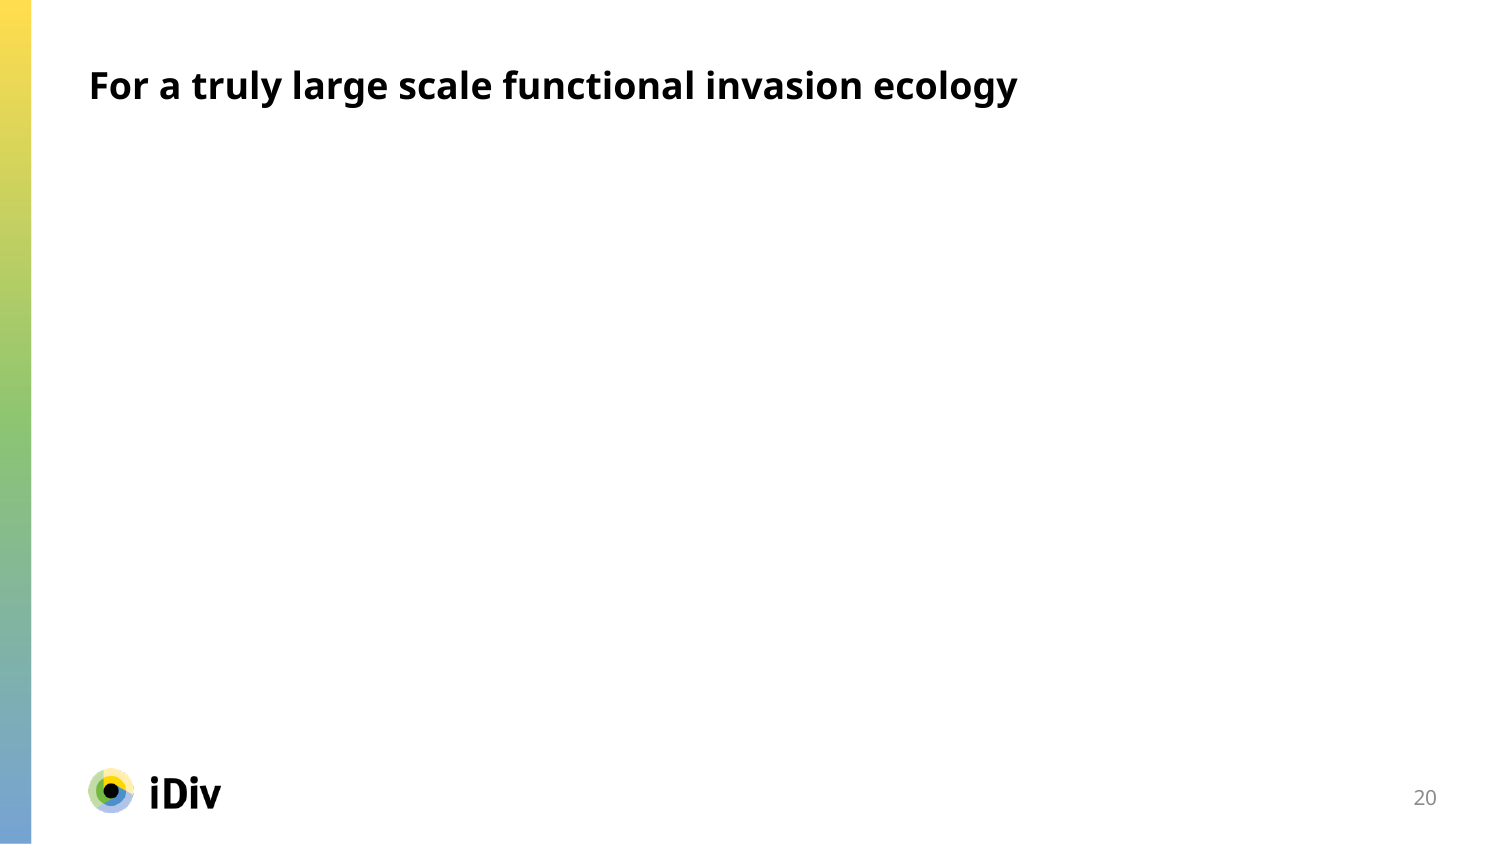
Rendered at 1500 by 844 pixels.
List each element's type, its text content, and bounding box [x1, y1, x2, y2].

list For a truly large scale functional invasion ecology [88, 61, 1437, 157]
slide_number 6 [1240, 767, 1437, 813]
picture [0, 0, 1500, 844]
